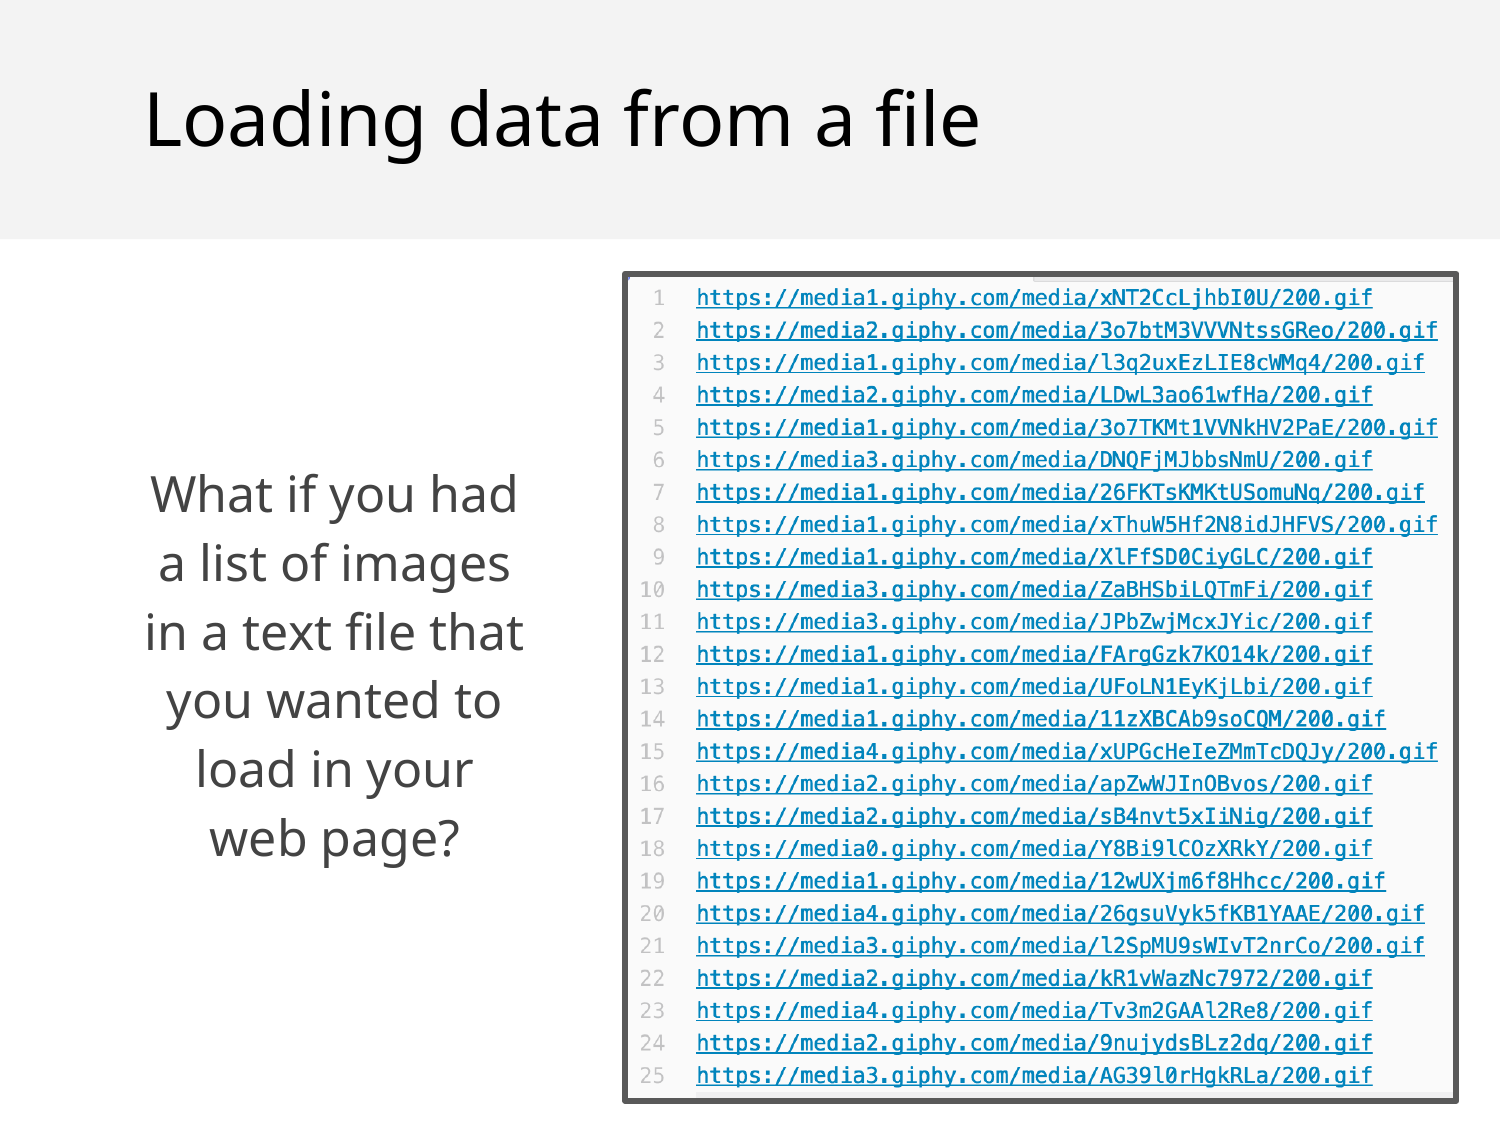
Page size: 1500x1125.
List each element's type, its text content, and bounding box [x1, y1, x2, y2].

title Loading data from a file [128, 56, 1372, 183]
picture [628, 276, 1454, 1098]
list What if you had a list of images in a text file that you wanted to load in your web page? [128, 371, 542, 949]
